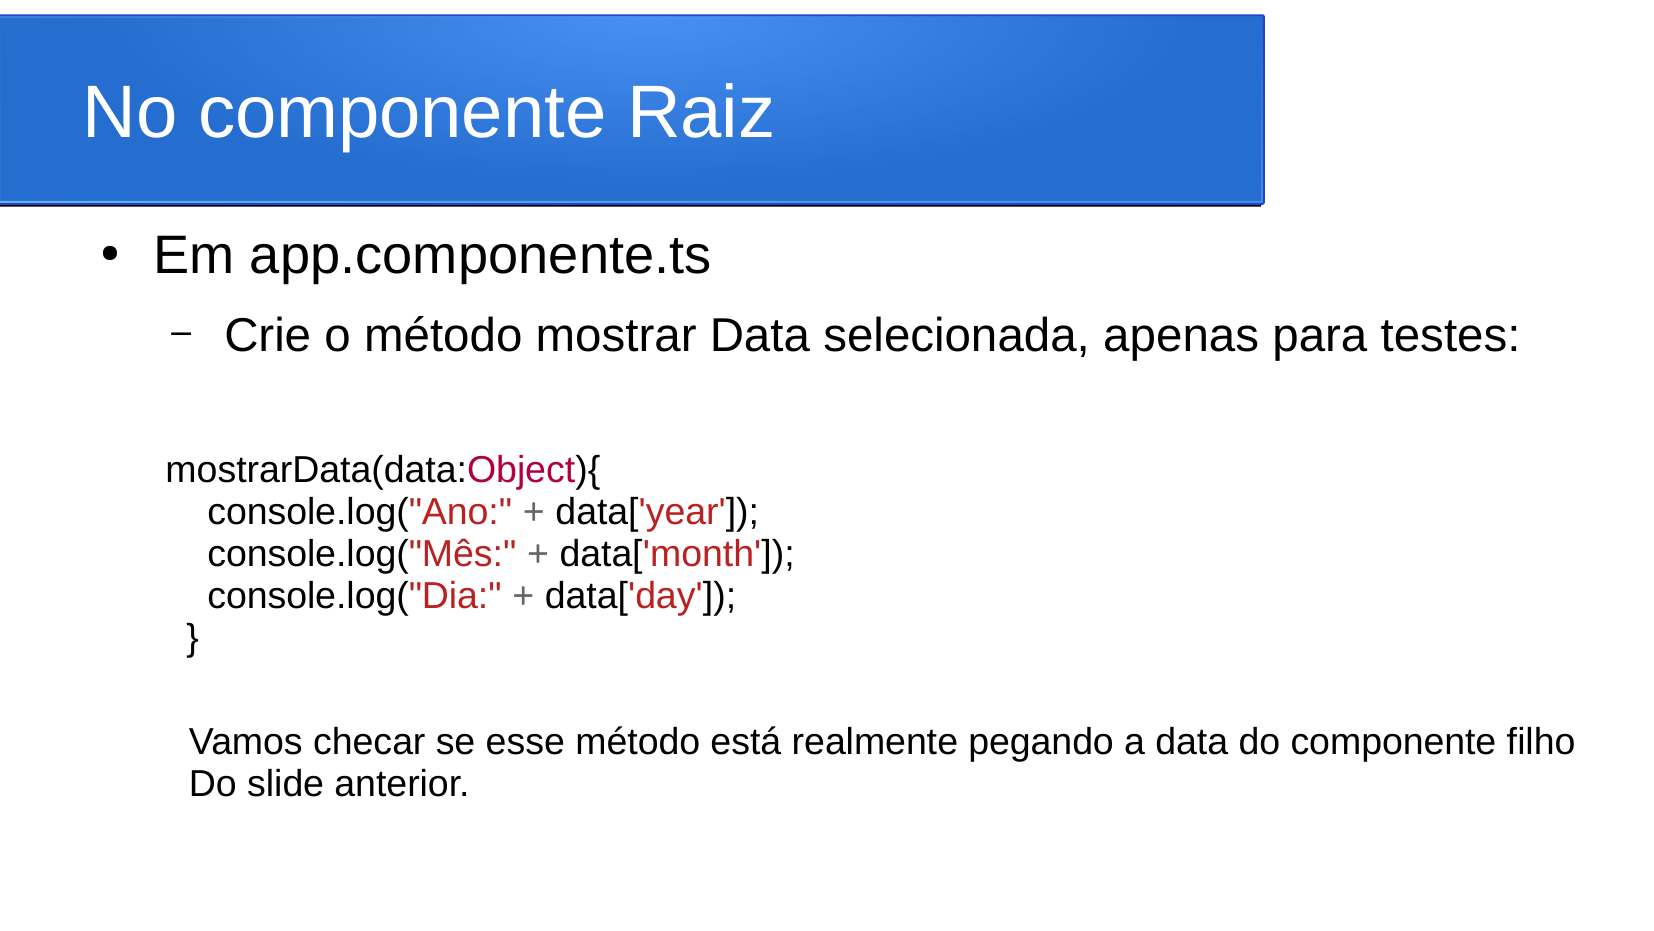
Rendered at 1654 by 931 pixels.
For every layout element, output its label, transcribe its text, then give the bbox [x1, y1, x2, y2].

text_box Vamos checar se esse método está realmente pegando a data do componente filho Do slide anterior. [188, 720, 1576, 805]
title No componente Raiz [82, 35, 1235, 189]
text_box mostrarData(data:Object){ console.log("Ano:" + data['year']); console.log("Mês:" + data['month']); console.log("Dia:" + data['day']); } [165, 448, 1052, 701]
list Em app.componente.ts Crie o método mostrar Data selecionada, apenas para testes: [82, 224, 1571, 764]
